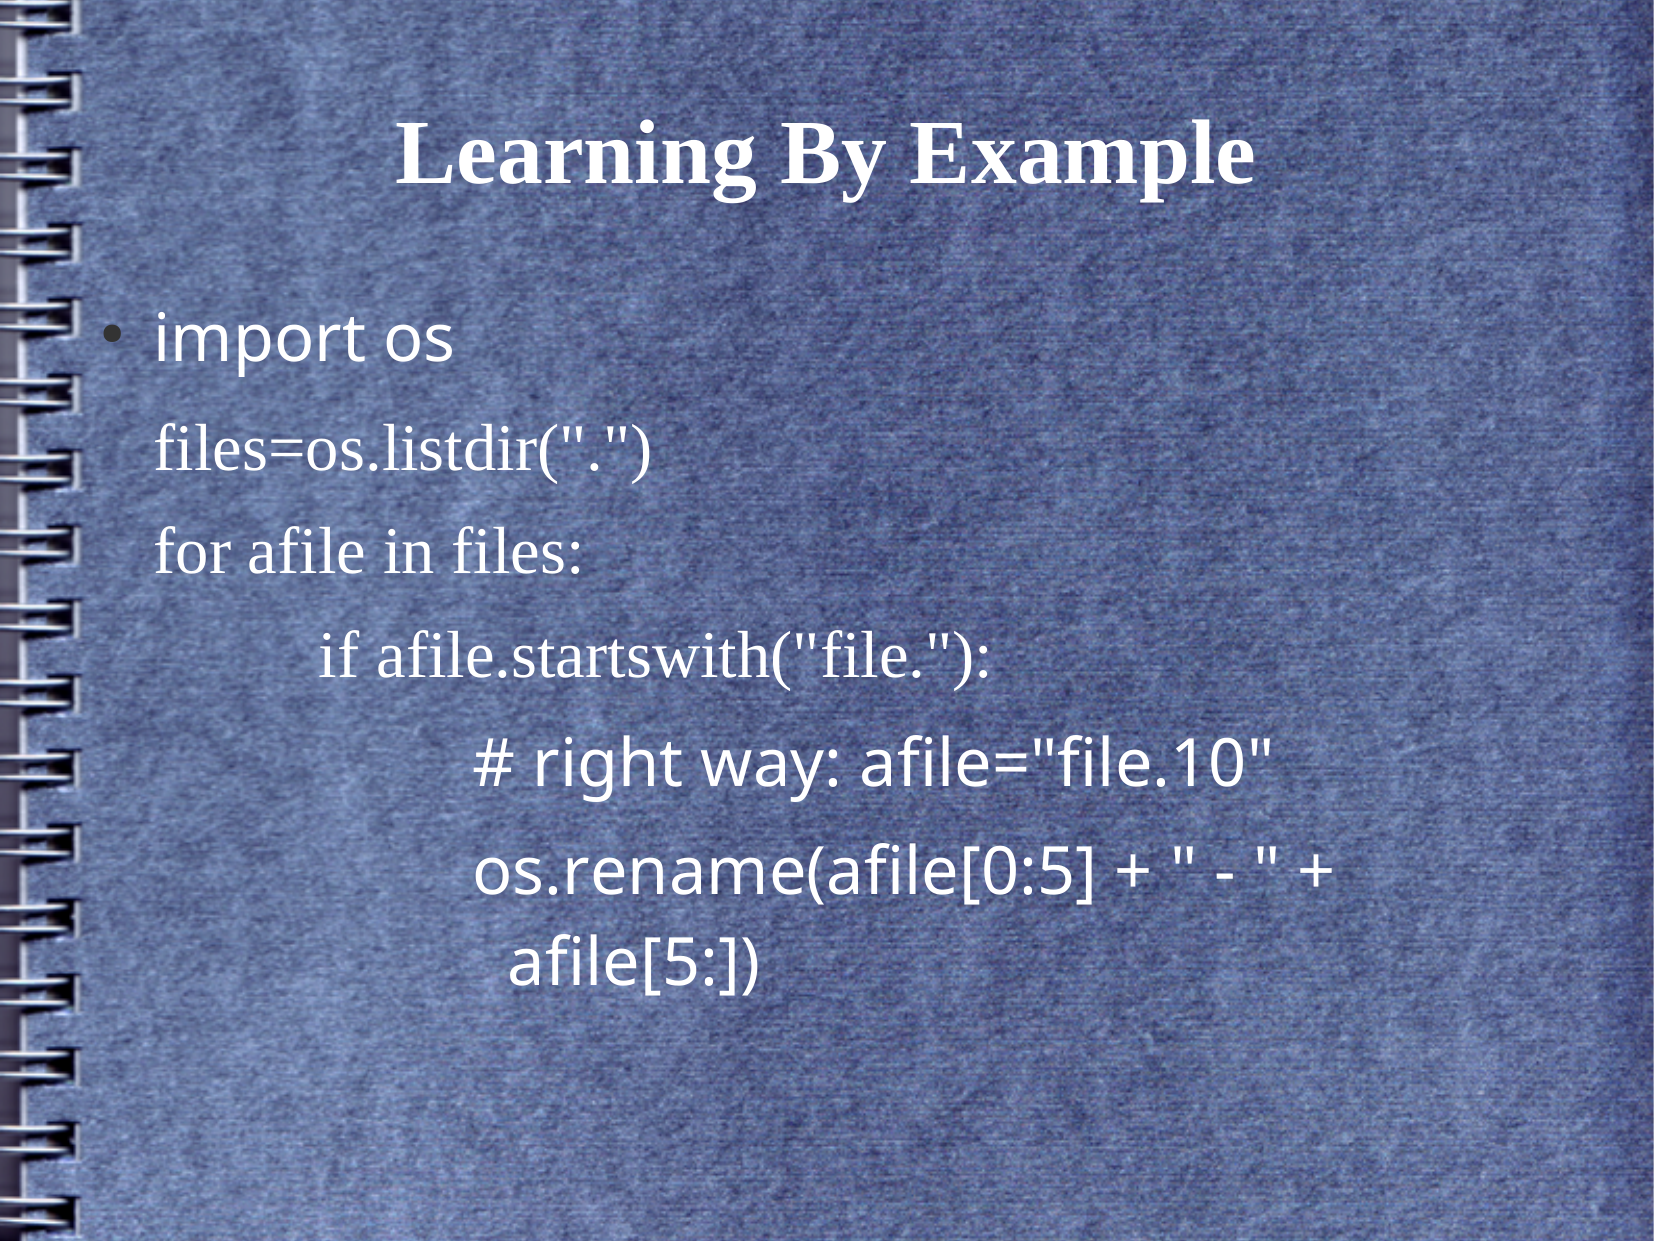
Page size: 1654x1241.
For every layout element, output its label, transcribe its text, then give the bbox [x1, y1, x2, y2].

list import os files=os.listdir(".") for afile in files: if afile.startswith("file."): # right way: afile="file.10" os.rename(afile[0:5] + " - " + afile[5:]) [82, 290, 1571, 1109]
picture [0, 0, 1654, 1241]
title Learning By Example [82, 49, 1571, 257]
